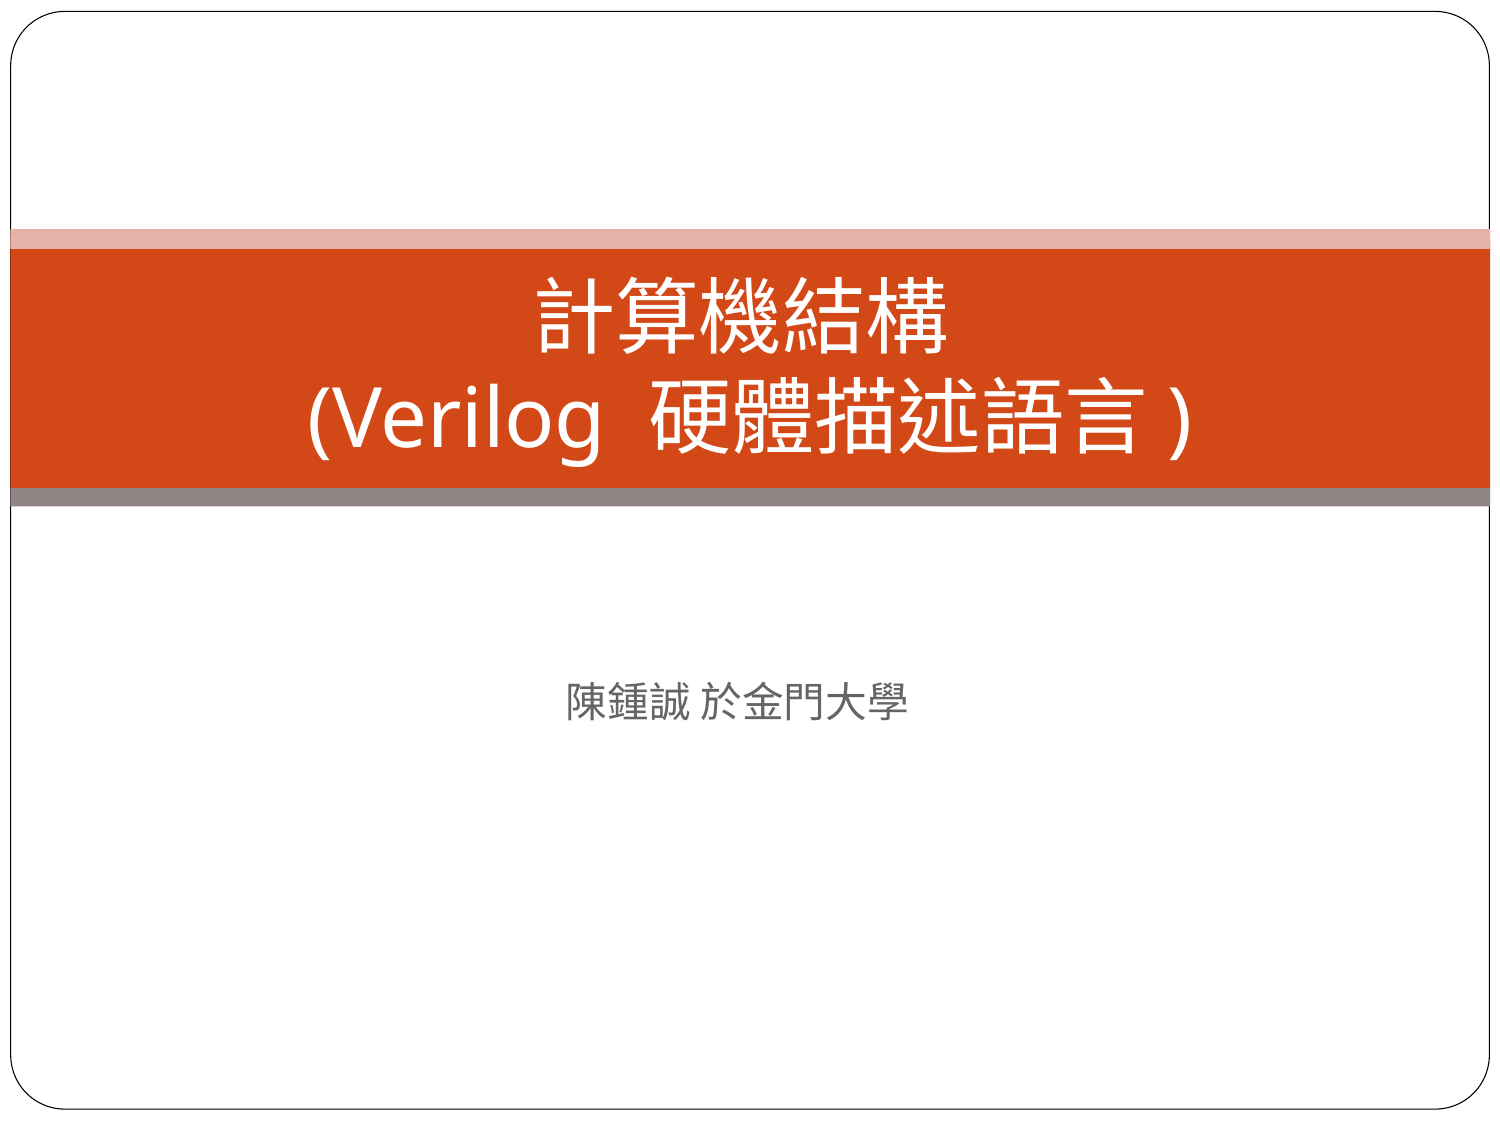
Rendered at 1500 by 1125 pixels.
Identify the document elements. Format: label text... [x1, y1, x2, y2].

text_box 陳鍾誠 於金門大學 [212, 667, 1263, 788]
title 計算機結構 (Verilog 硬體描述語言) [75, 247, 1426, 489]
